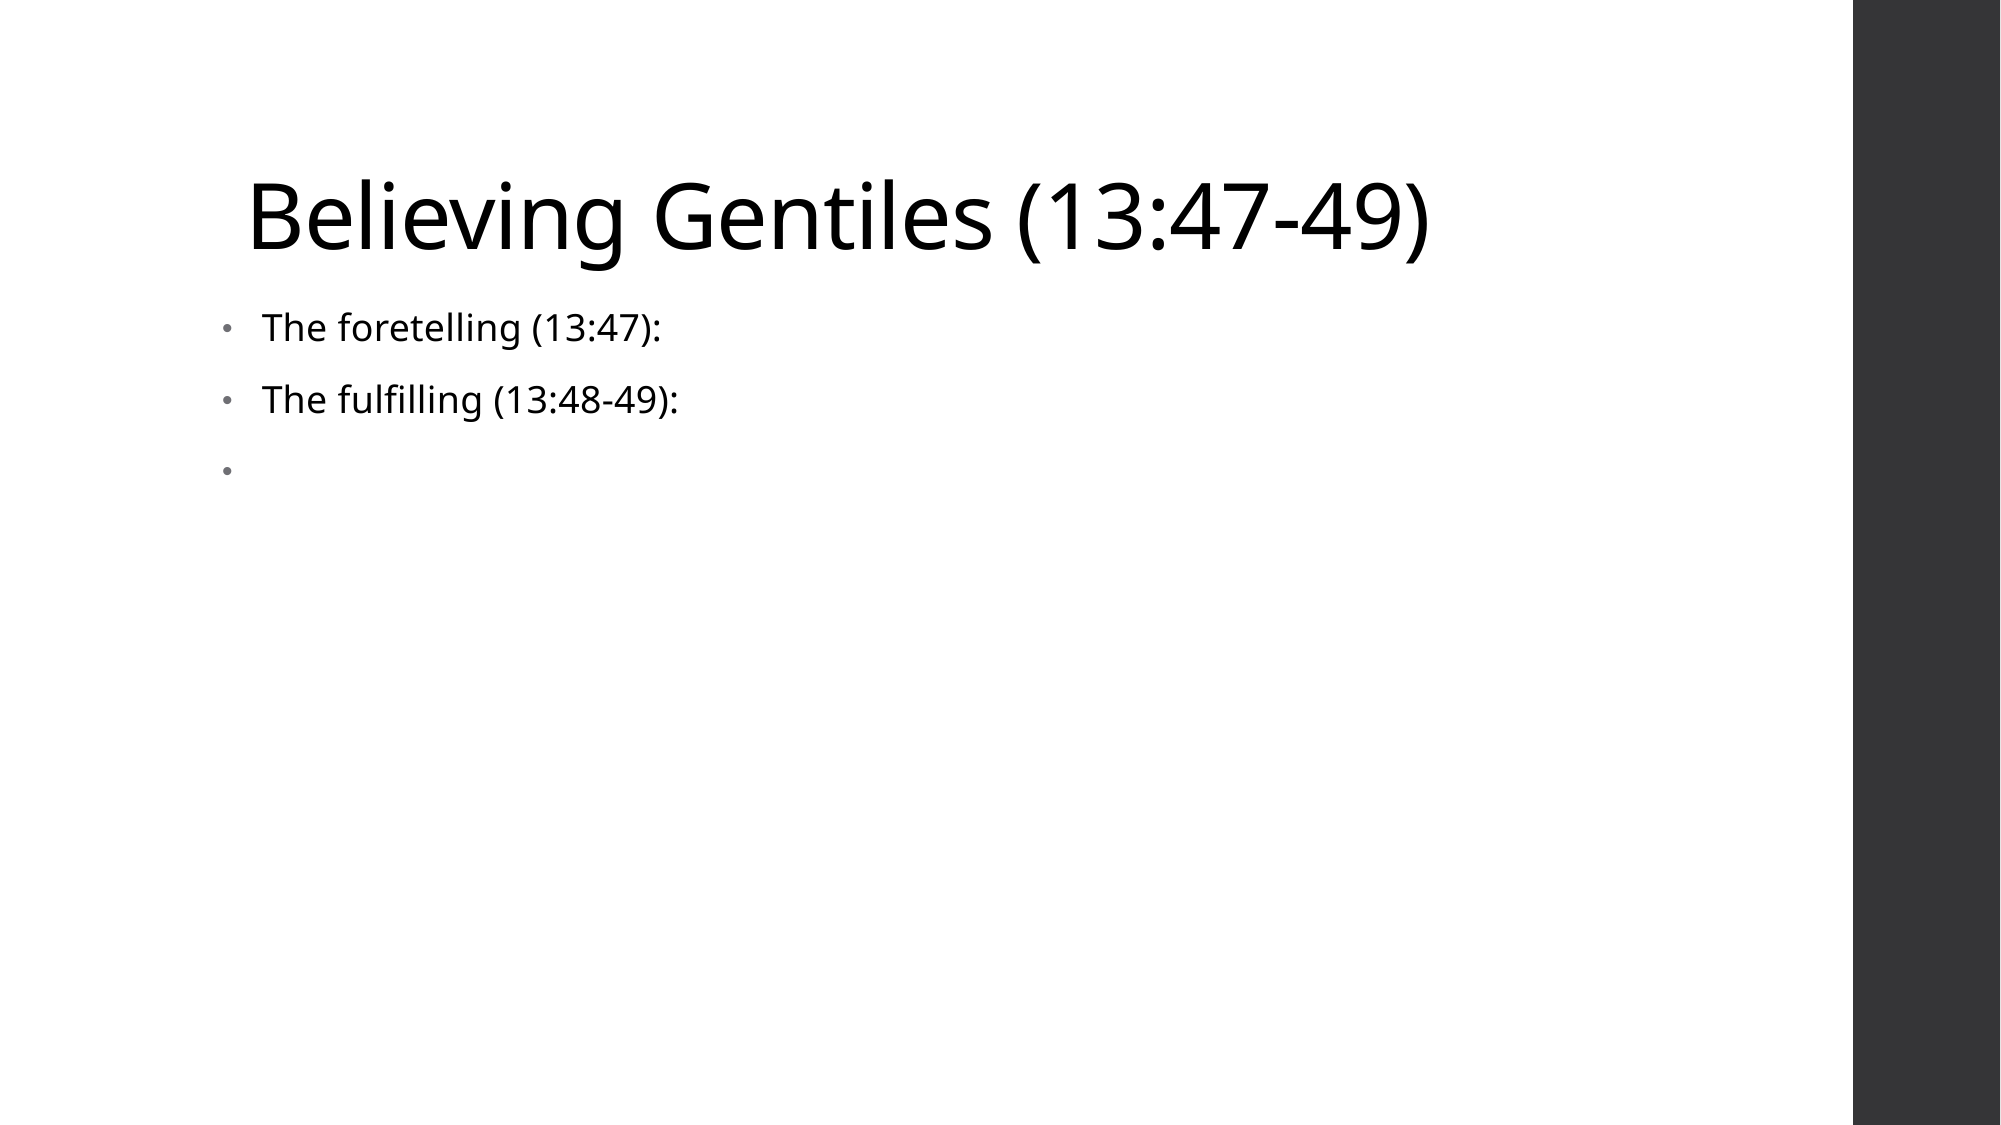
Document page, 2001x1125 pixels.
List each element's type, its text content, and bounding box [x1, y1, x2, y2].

title Believing Gentiles (13:47-49) [206, 60, 1797, 278]
list The foretelling (13:47): The fulfilling (13:48-49): [206, 299, 1617, 1014]
